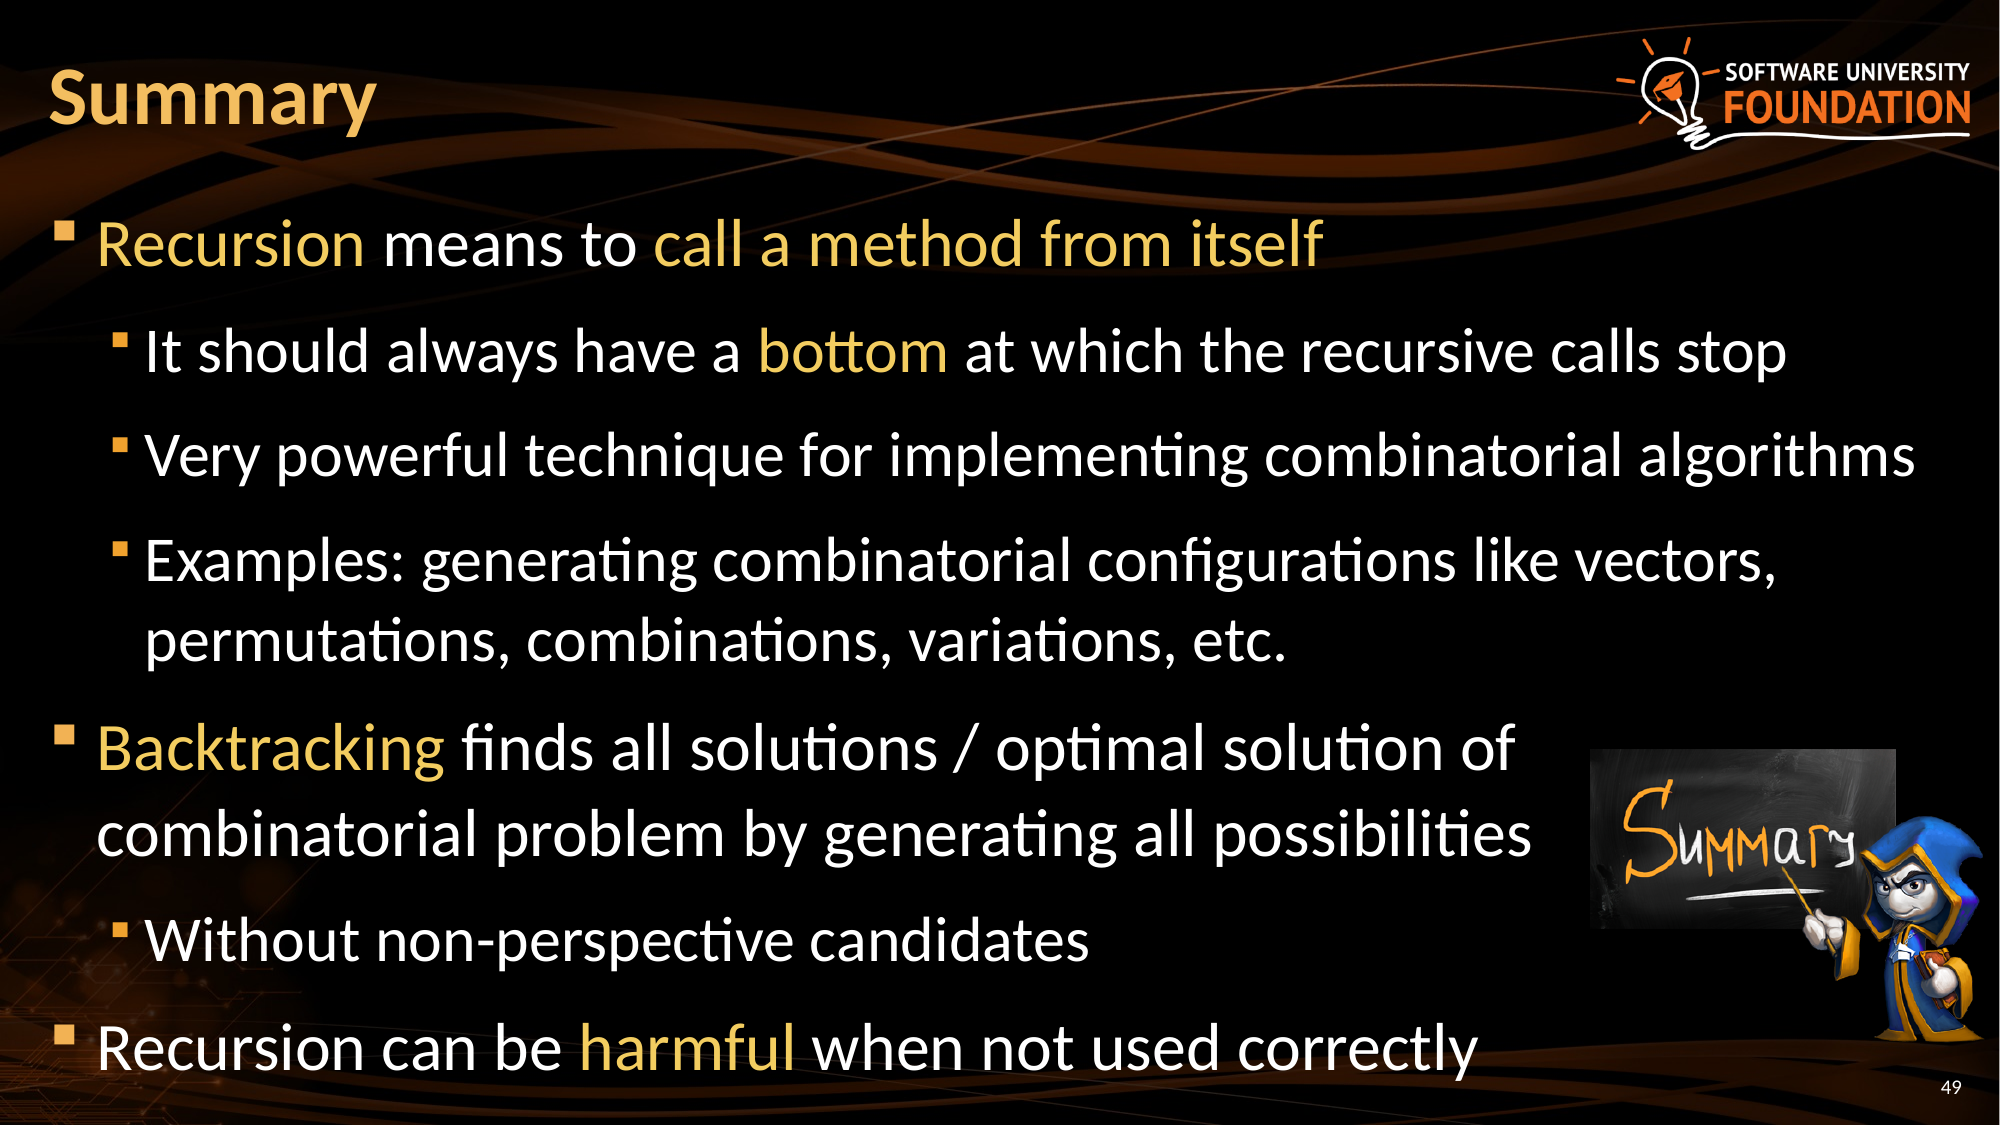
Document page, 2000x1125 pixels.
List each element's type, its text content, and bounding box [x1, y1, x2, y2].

list Recursion means to call a method from itself It should always have a bottom at which the recursive calls stop Very powerful technique for implementing combinatorial algorithms Examples: generating combinatorial configurations like vectors, permutations, combinations, variations, etc. Backtracking finds all solutions / optimal solution of combinatorial problem by generating all possibilities Without non-perspective candidates Recursion can be harmful when not used correctly [31, 188, 1968, 1103]
picture [0, 0, 2000, 1125]
title Summary [30, 6, 1602, 189]
